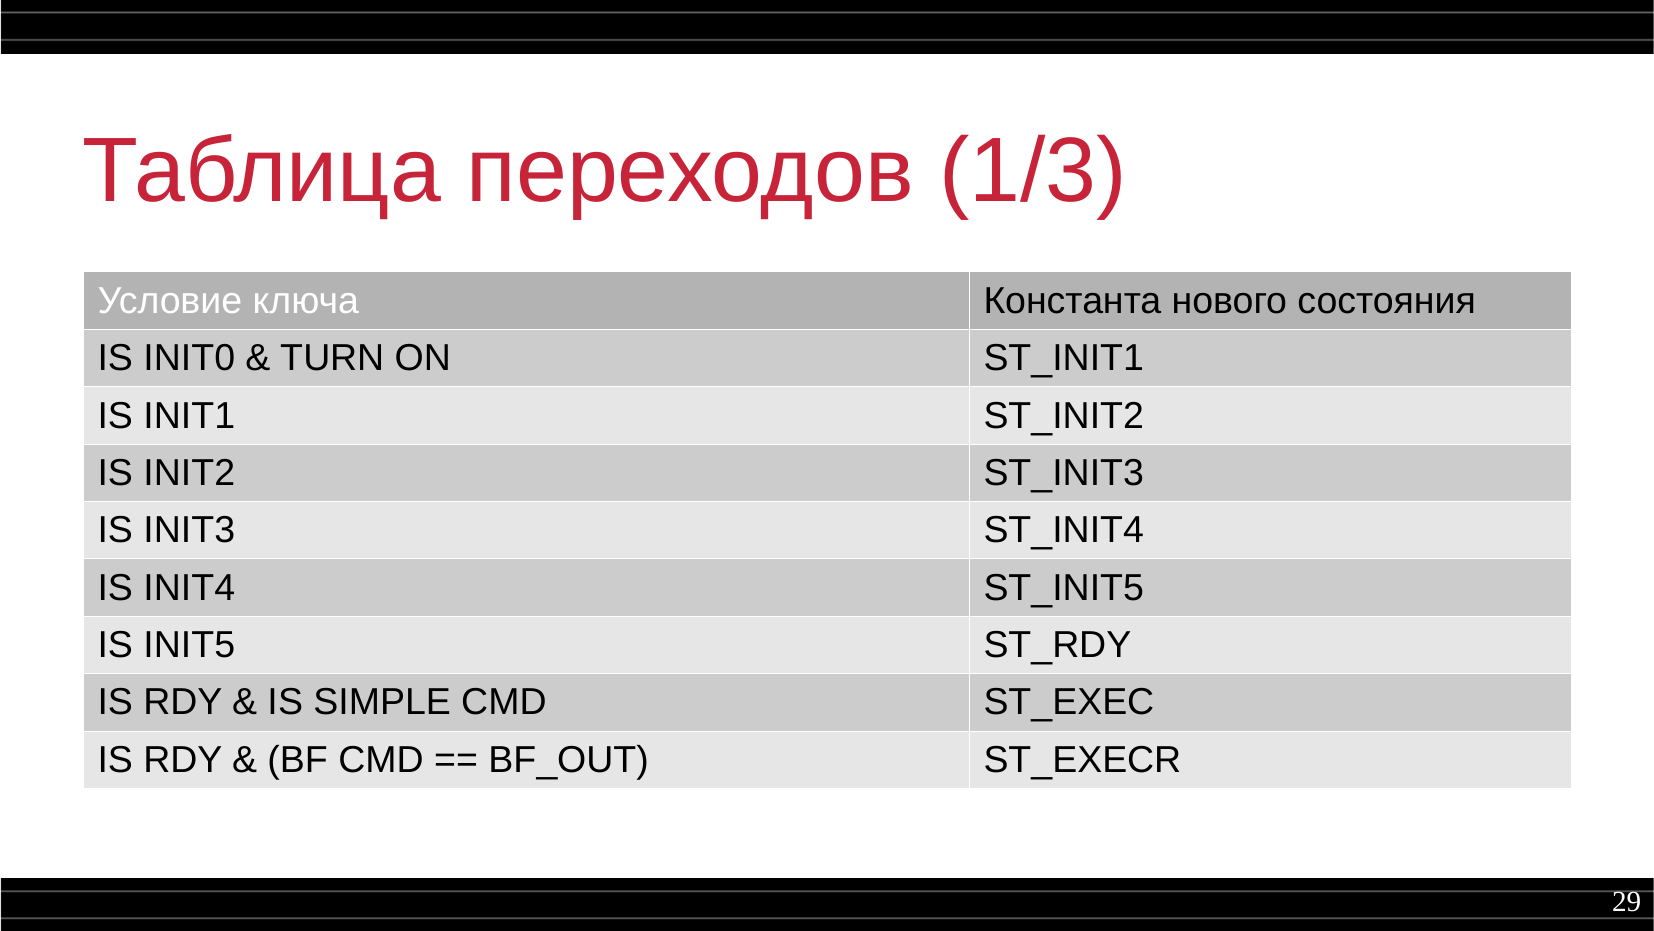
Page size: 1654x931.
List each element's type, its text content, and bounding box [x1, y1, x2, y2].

table_header Условие ключа [84, 272, 969, 329]
table_header Константа нового состояния [970, 272, 1571, 329]
picture [0, 0, 1654, 54]
table_cell IS RDY & IS SIMPLE CMD [84, 674, 969, 731]
picture [0, 878, 1654, 931]
table_cell IS RDY & (BF CMD == BF_OUT) [84, 732, 969, 788]
table_cell ST_EXECR [970, 732, 1571, 788]
table_cell ST_RDY [970, 617, 1571, 673]
table_cell IS INIT3 [84, 502, 969, 558]
table_cell IS INIT4 [84, 559, 969, 616]
title Таблица переходов (1/3) [82, 92, 1571, 248]
table_cell ST_INIT3 [970, 445, 1571, 501]
table_cell IS INIT1 [84, 387, 969, 444]
table_cell IS INIT2 [84, 445, 969, 501]
table_cell ST_INIT5 [970, 559, 1571, 616]
table_cell ST_INIT1 [970, 330, 1571, 386]
table_cell IS INIT0 & TURN ON [84, 330, 969, 386]
table_cell ST_INIT4 [970, 502, 1571, 558]
table_cell IS INIT5 [84, 617, 969, 673]
table_cell ST_INIT2 [970, 387, 1571, 444]
table_cell ST_EXEC [970, 674, 1571, 731]
